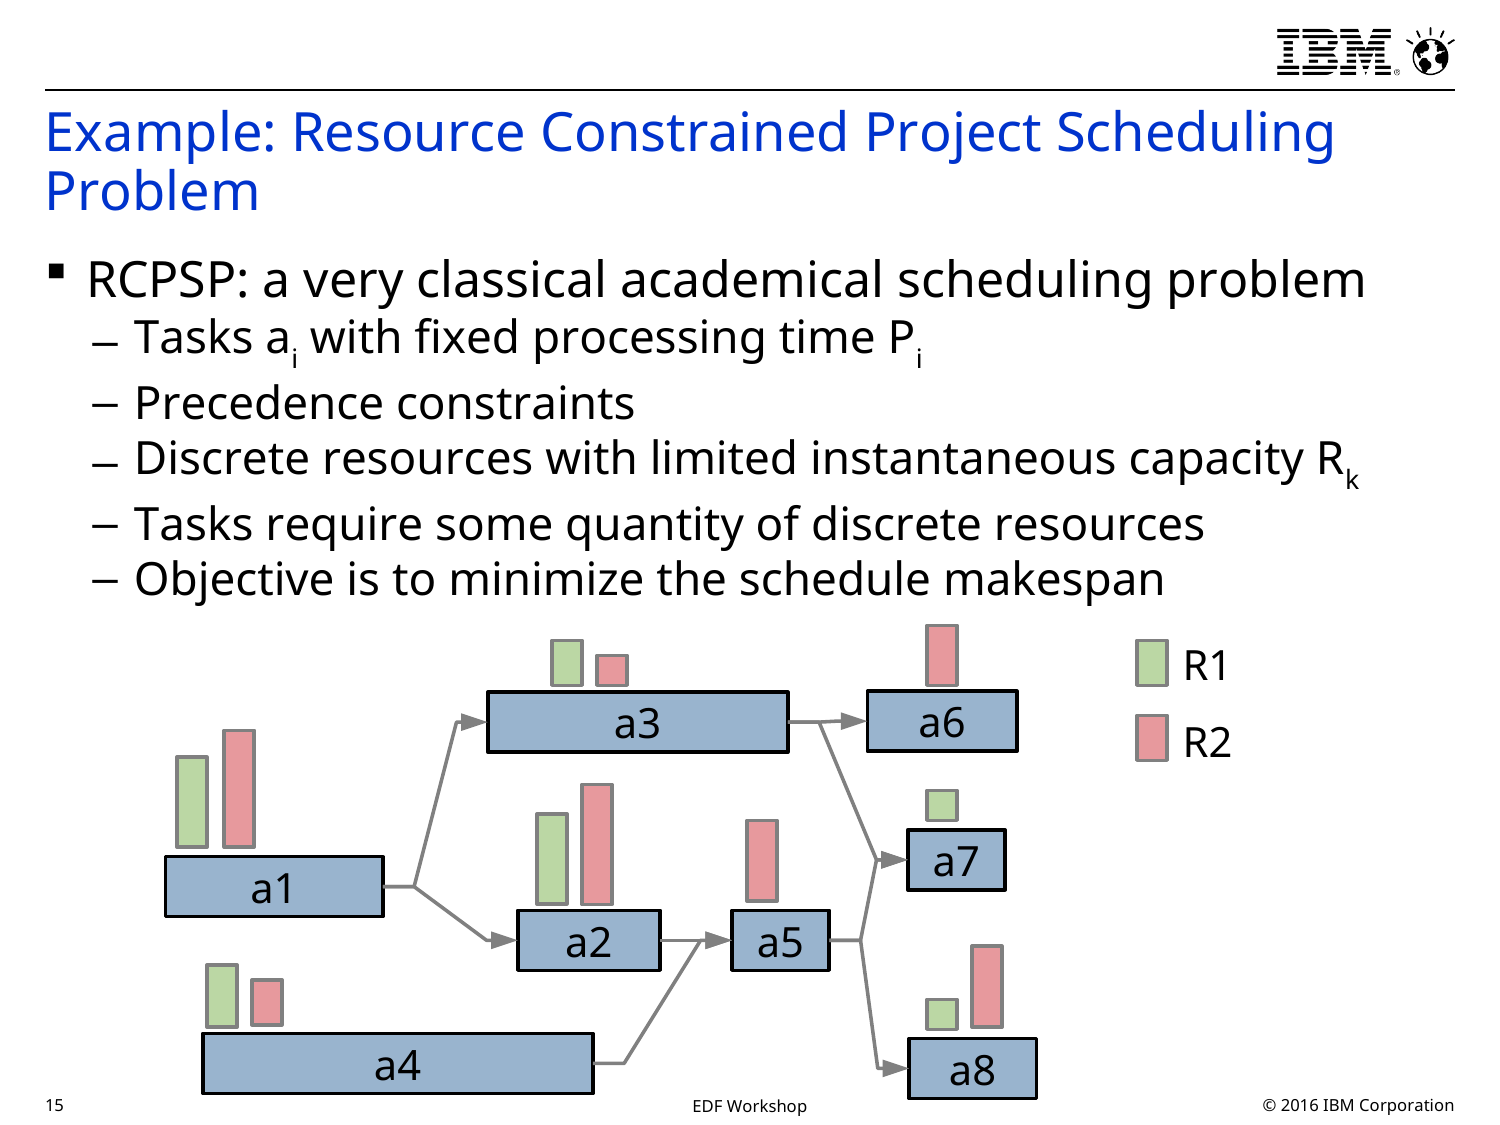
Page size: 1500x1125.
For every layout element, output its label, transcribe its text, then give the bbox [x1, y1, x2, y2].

text_box [1136, 640, 1167, 686]
text_box a6 [867, 691, 1017, 752]
text_box a3 [487, 692, 788, 753]
text_box [926, 999, 957, 1030]
text_box a1 [165, 856, 383, 917]
text_box [926, 790, 957, 821]
text_box [536, 813, 567, 904]
text_box [971, 946, 1002, 1028]
text_box [746, 820, 777, 902]
list RCPSP: a very classical academical scheduling problem Tasks ai with fixed processing time Pi Precedence constraints Discrete resources with limited instantaneous capacity Rk Tasks require some quantity of discrete resources Objective is to minimize the schedule makespan [29, 239, 1455, 631]
text_box a8 [909, 1038, 1037, 1099]
title Example: Resource Constrained Project Scheduling Problem [29, 97, 1455, 203]
text_box [224, 730, 255, 848]
text_box a5 [731, 910, 830, 971]
text_box a2 [517, 910, 661, 971]
text_box [251, 979, 282, 1025]
text_box [581, 784, 612, 905]
text_box a4 [202, 1033, 593, 1094]
text_box [926, 625, 957, 686]
text_box [206, 964, 237, 1028]
text_box R1 [1167, 631, 1246, 697]
text_box a7 [907, 829, 1006, 890]
text_box R2 [1167, 708, 1246, 774]
picture [1260, 10, 1468, 90]
text_box [176, 757, 207, 848]
text_box [1136, 715, 1167, 761]
text_box [551, 640, 582, 686]
text_box [596, 655, 627, 686]
